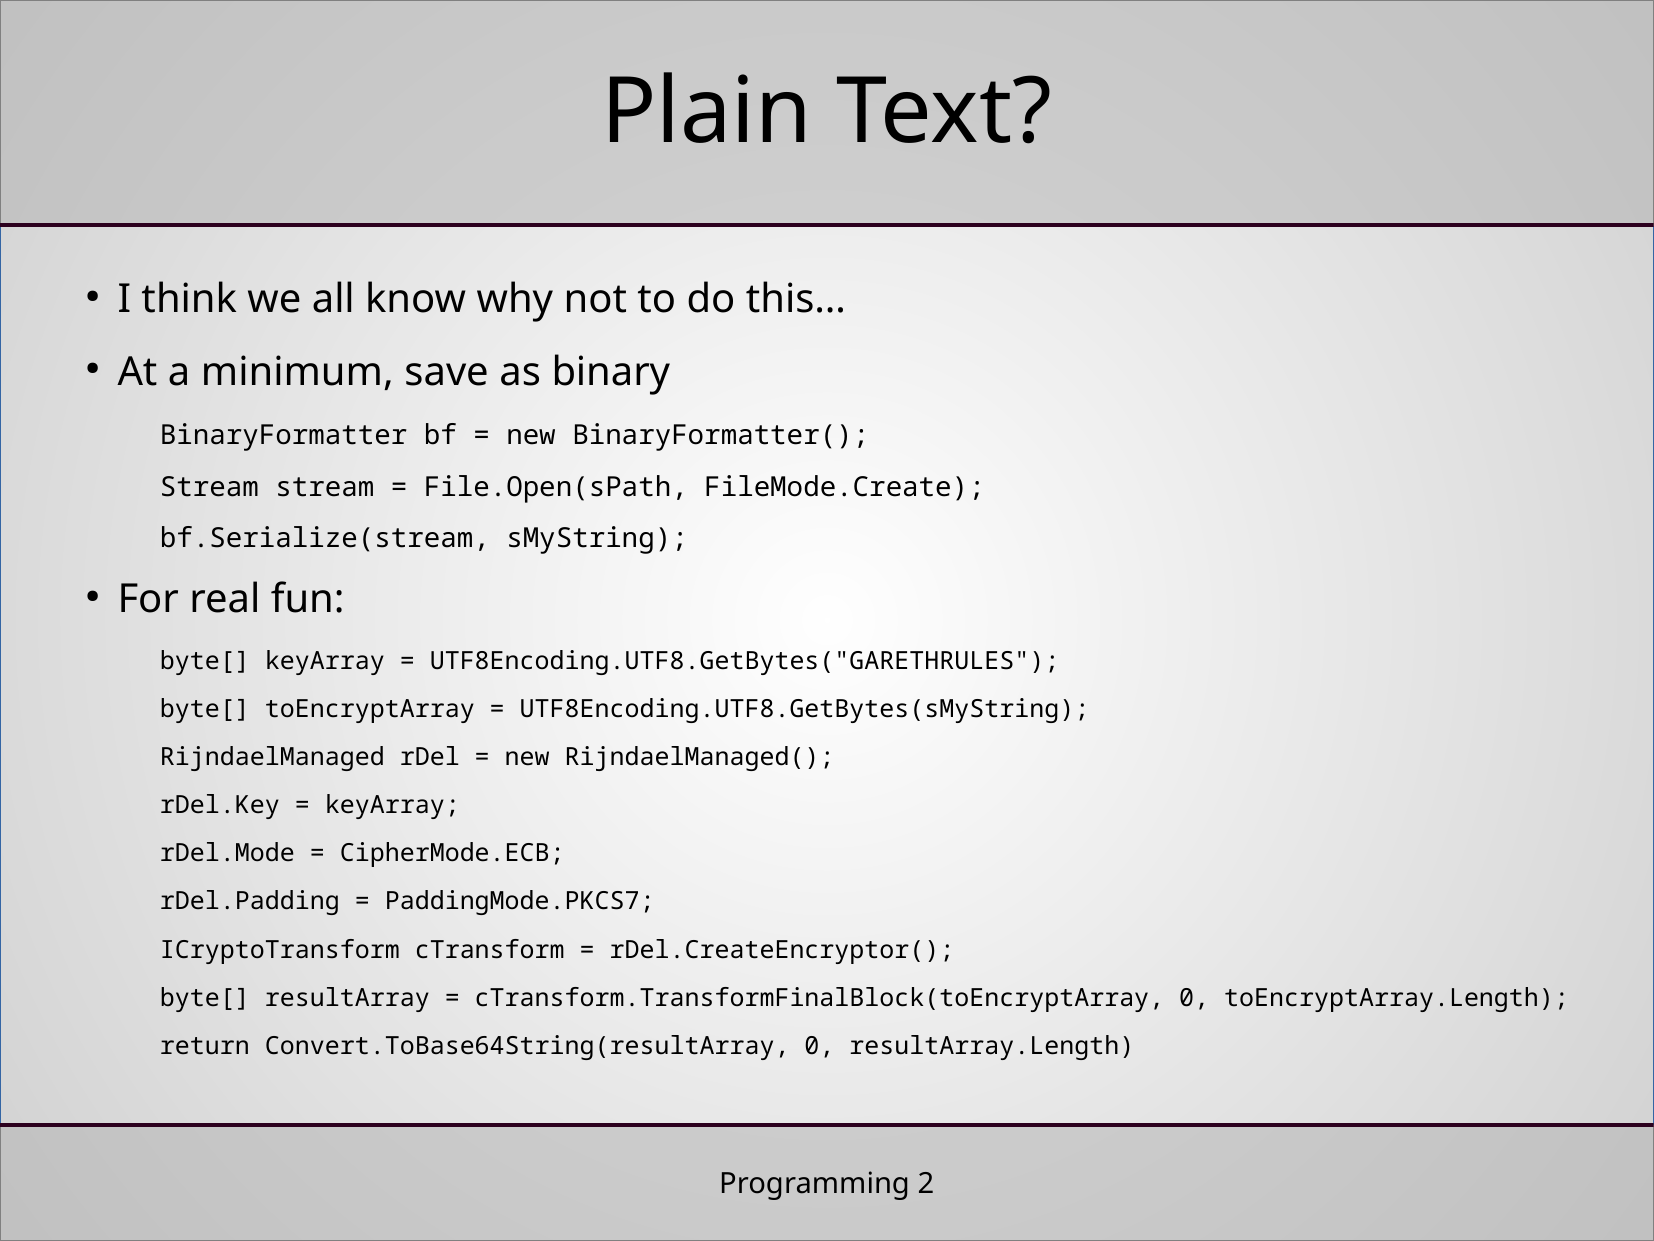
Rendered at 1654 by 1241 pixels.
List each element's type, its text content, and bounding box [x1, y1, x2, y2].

title Plain Text? [82, 34, 1571, 181]
list I think we all know why not to do this… At a minimum, save as binary BinaryFormatter bf = new BinaryFormatter(); Stream stream = File.Open(sPath, FileMode.Create); bf.Serialize(stream, sMyString); For real fun: byte[] keyArray = UTF8Encoding.UTF8.GetBytes("GARETHRULES"); byte[] toEncryptArray = UTF8Encoding.UTF8.GetBytes(sMyString); RijndaelManaged rDel = new RijndaelManaged(); rDel.Key = keyArray; rDel.Mode = CipherMode.ECB; rDel.Padding = PaddingMode.PKCS7; ICryptoTransform cTransform = rDel.CreateEncryptor(); byte[] resultArray = cTransform.TransformFinalBlock(toEncryptArray, 0, toEncryptArray.Length); return Convert.ToBase64String(resultArray, 0, resultArray.Length) [75, 270, 1571, 1075]
